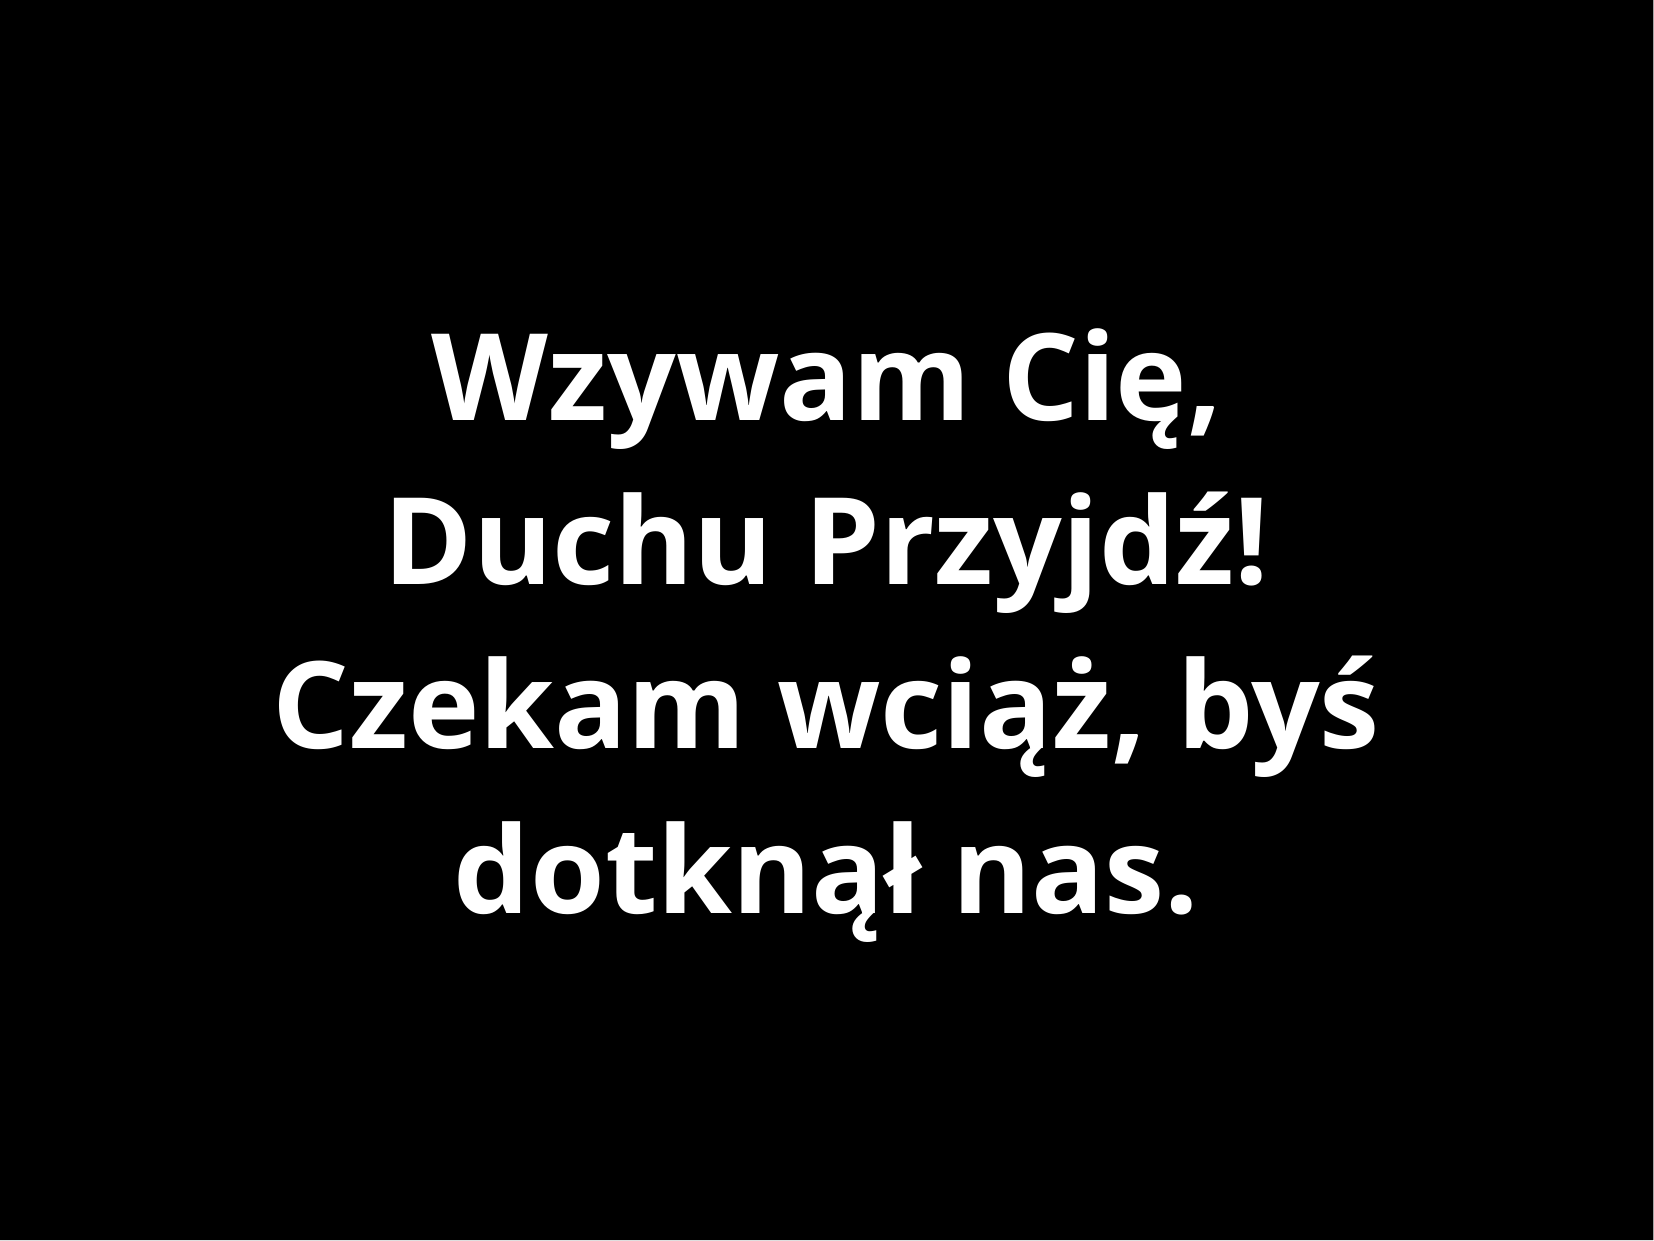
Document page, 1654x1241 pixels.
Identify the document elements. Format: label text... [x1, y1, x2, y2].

title Wzywam Cię, Duchu Przyjdź! Czekam wciąż, byś dotknął nas. [0, 0, 1654, 1241]
